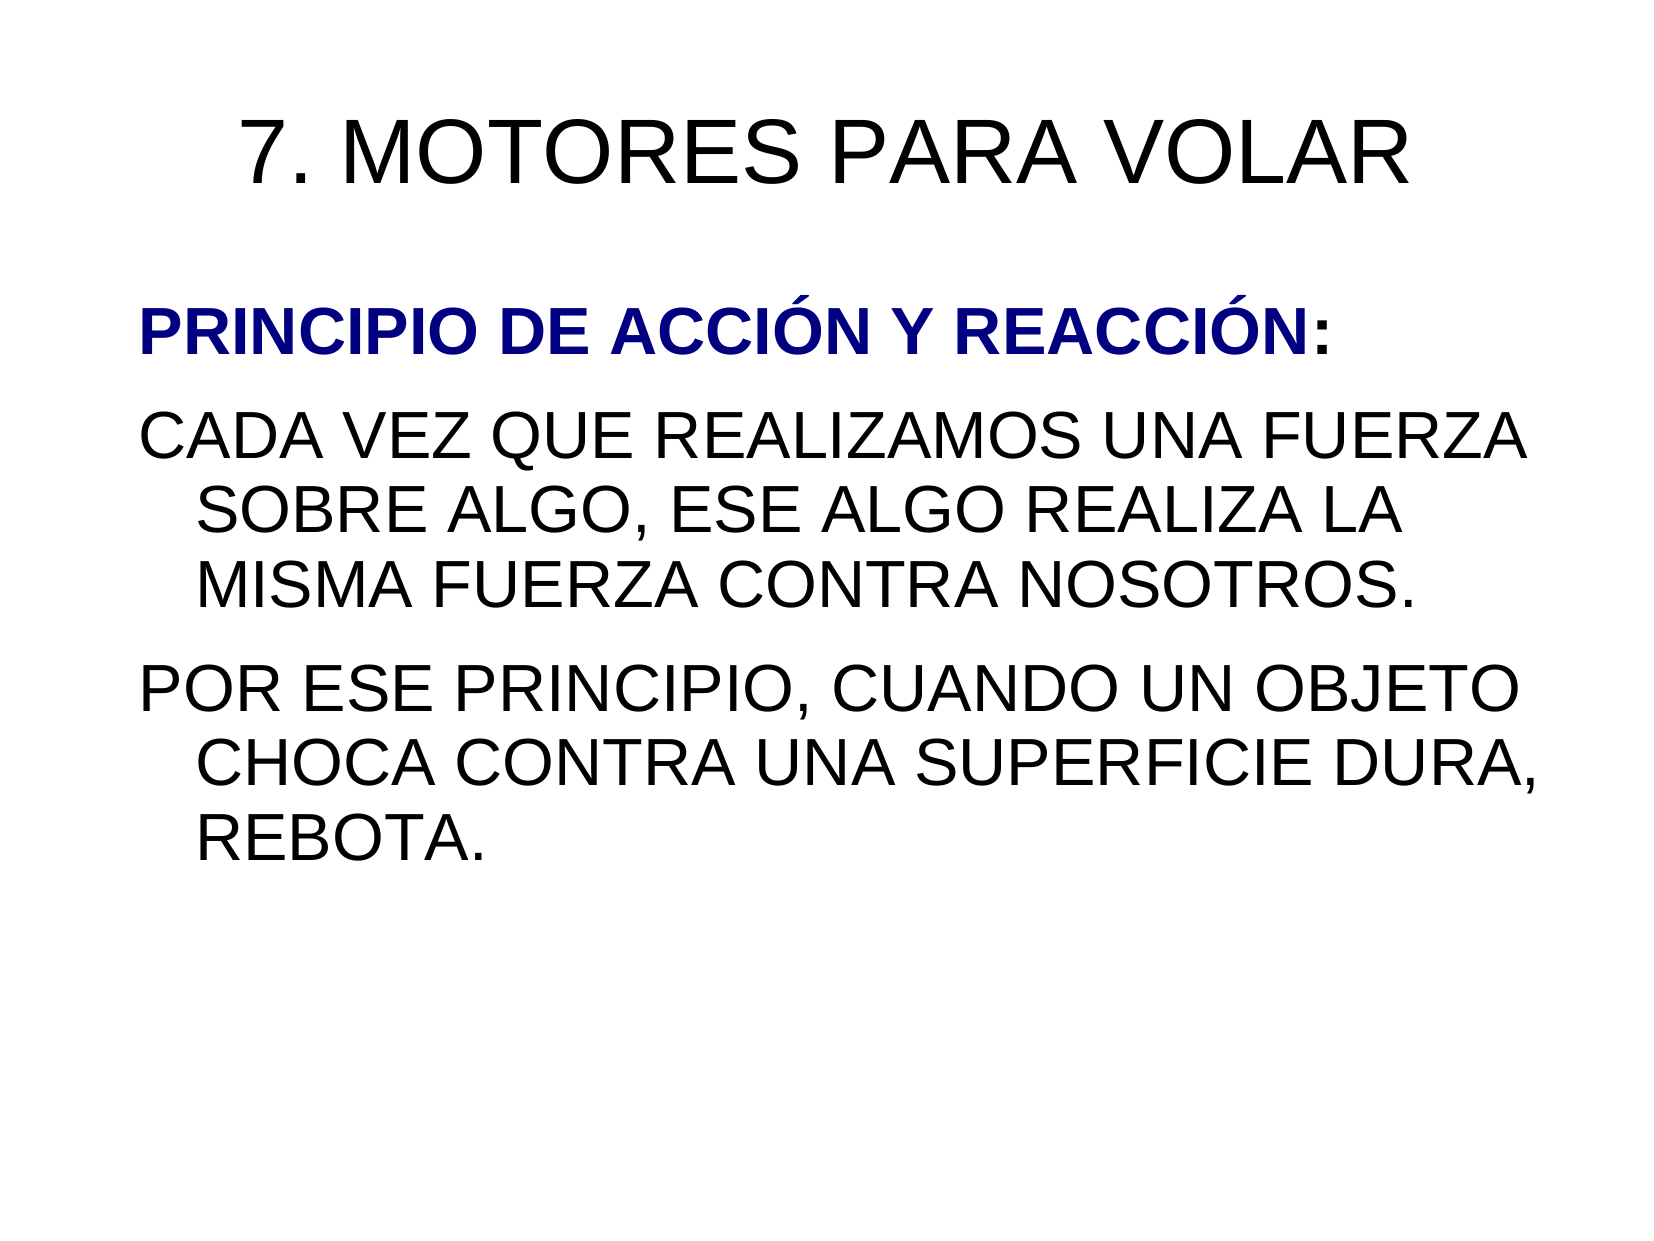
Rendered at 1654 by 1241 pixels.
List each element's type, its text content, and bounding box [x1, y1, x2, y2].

list PRINCIPIO DE ACCIÓN Y REACCIÓN: CADA VEZ QUE REALIZAMOS UNA FUERZA SOBRE ALGO, ESE ALGO REALIZA LA MISMA FUERZA CONTRA NOSOTROS. POR ESE PRINCIPIO, CUANDO UN OBJETO CHOCA CONTRA UNA SUPERFICIE DURA, REBOTA. [82, 290, 1571, 1109]
title 7. MOTORES PARA VOLAR [82, 56, 1571, 249]
